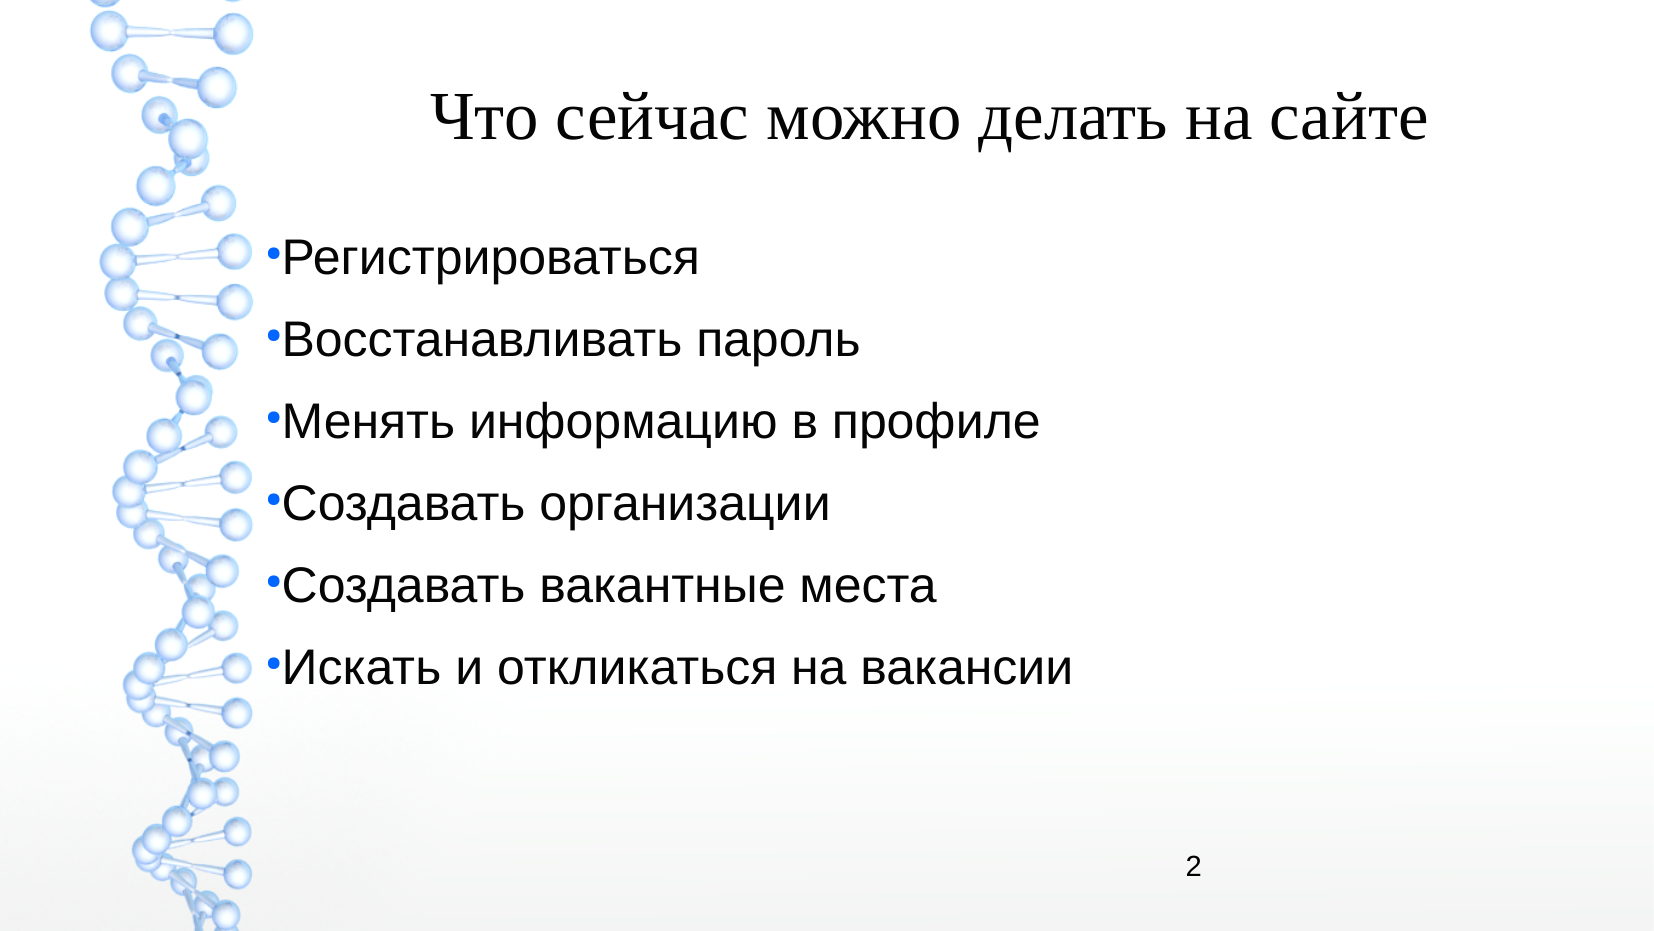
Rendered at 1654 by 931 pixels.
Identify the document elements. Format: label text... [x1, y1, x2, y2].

text_box [1185, 847, 1571, 912]
title Что сейчас можно делать на сайте [265, 35, 1595, 189]
list Регистрироваться Восстанавливать пароль Менять информацию в профиле Создавать организации Создавать вакантные места Искать и откликаться на вакансии [265, 224, 1595, 764]
